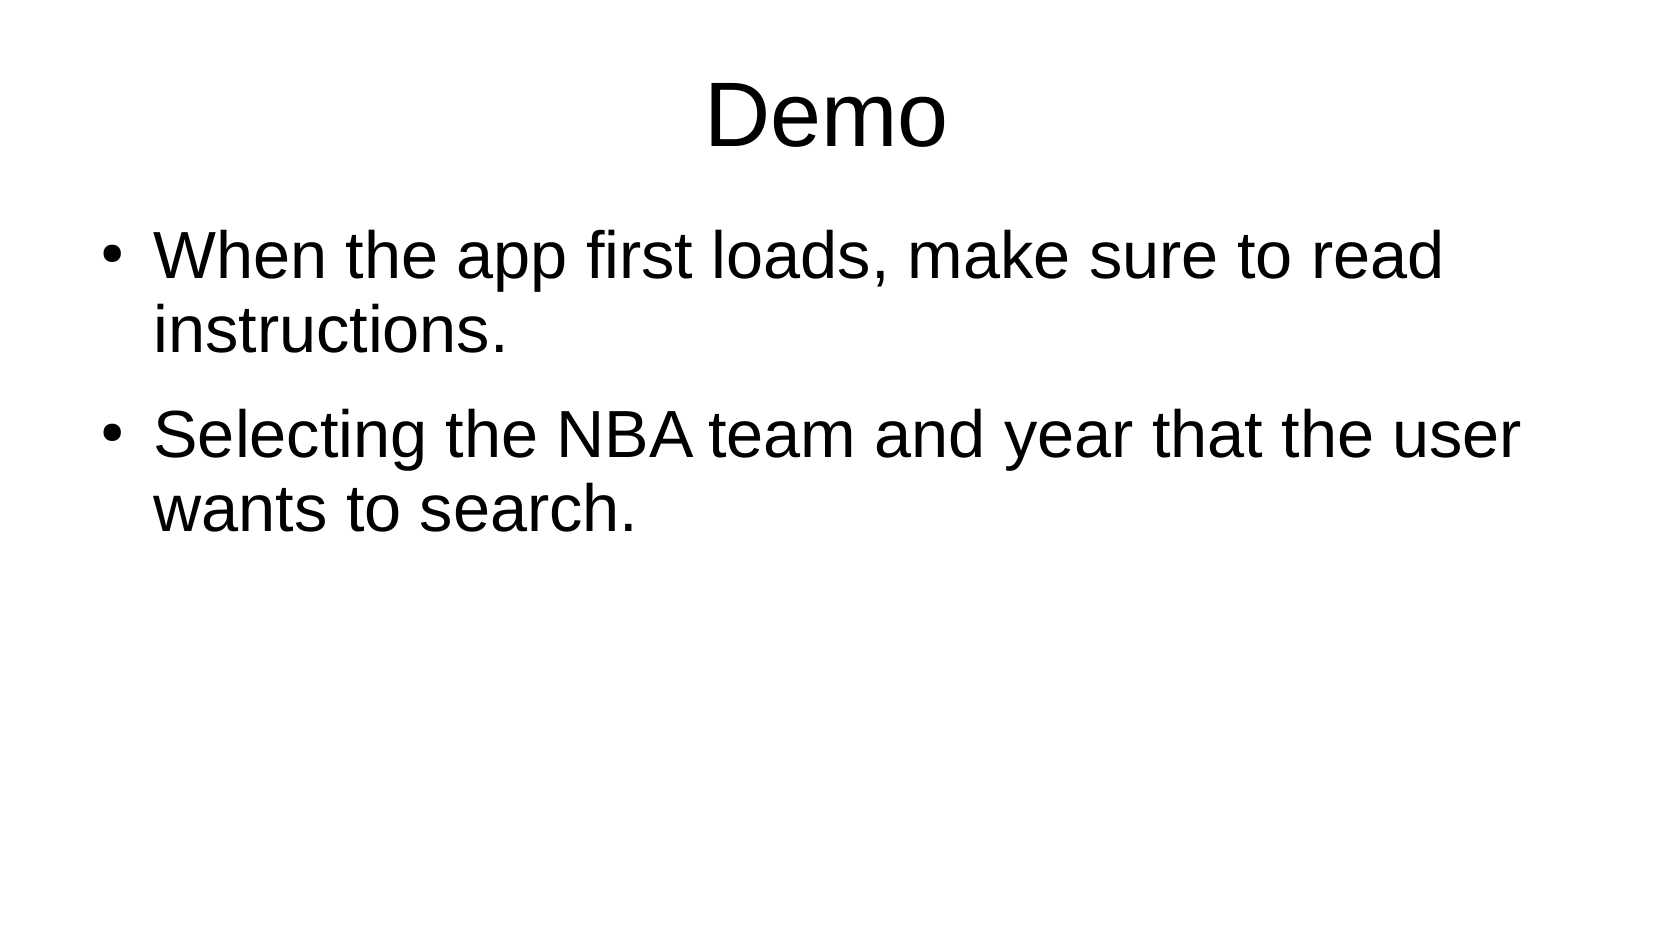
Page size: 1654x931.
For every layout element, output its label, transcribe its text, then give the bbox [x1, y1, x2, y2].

list When the app first loads, make sure to read instructions. Selecting the NBA team and year that the user wants to search. [82, 217, 1571, 758]
title Demo [82, 37, 1571, 193]
